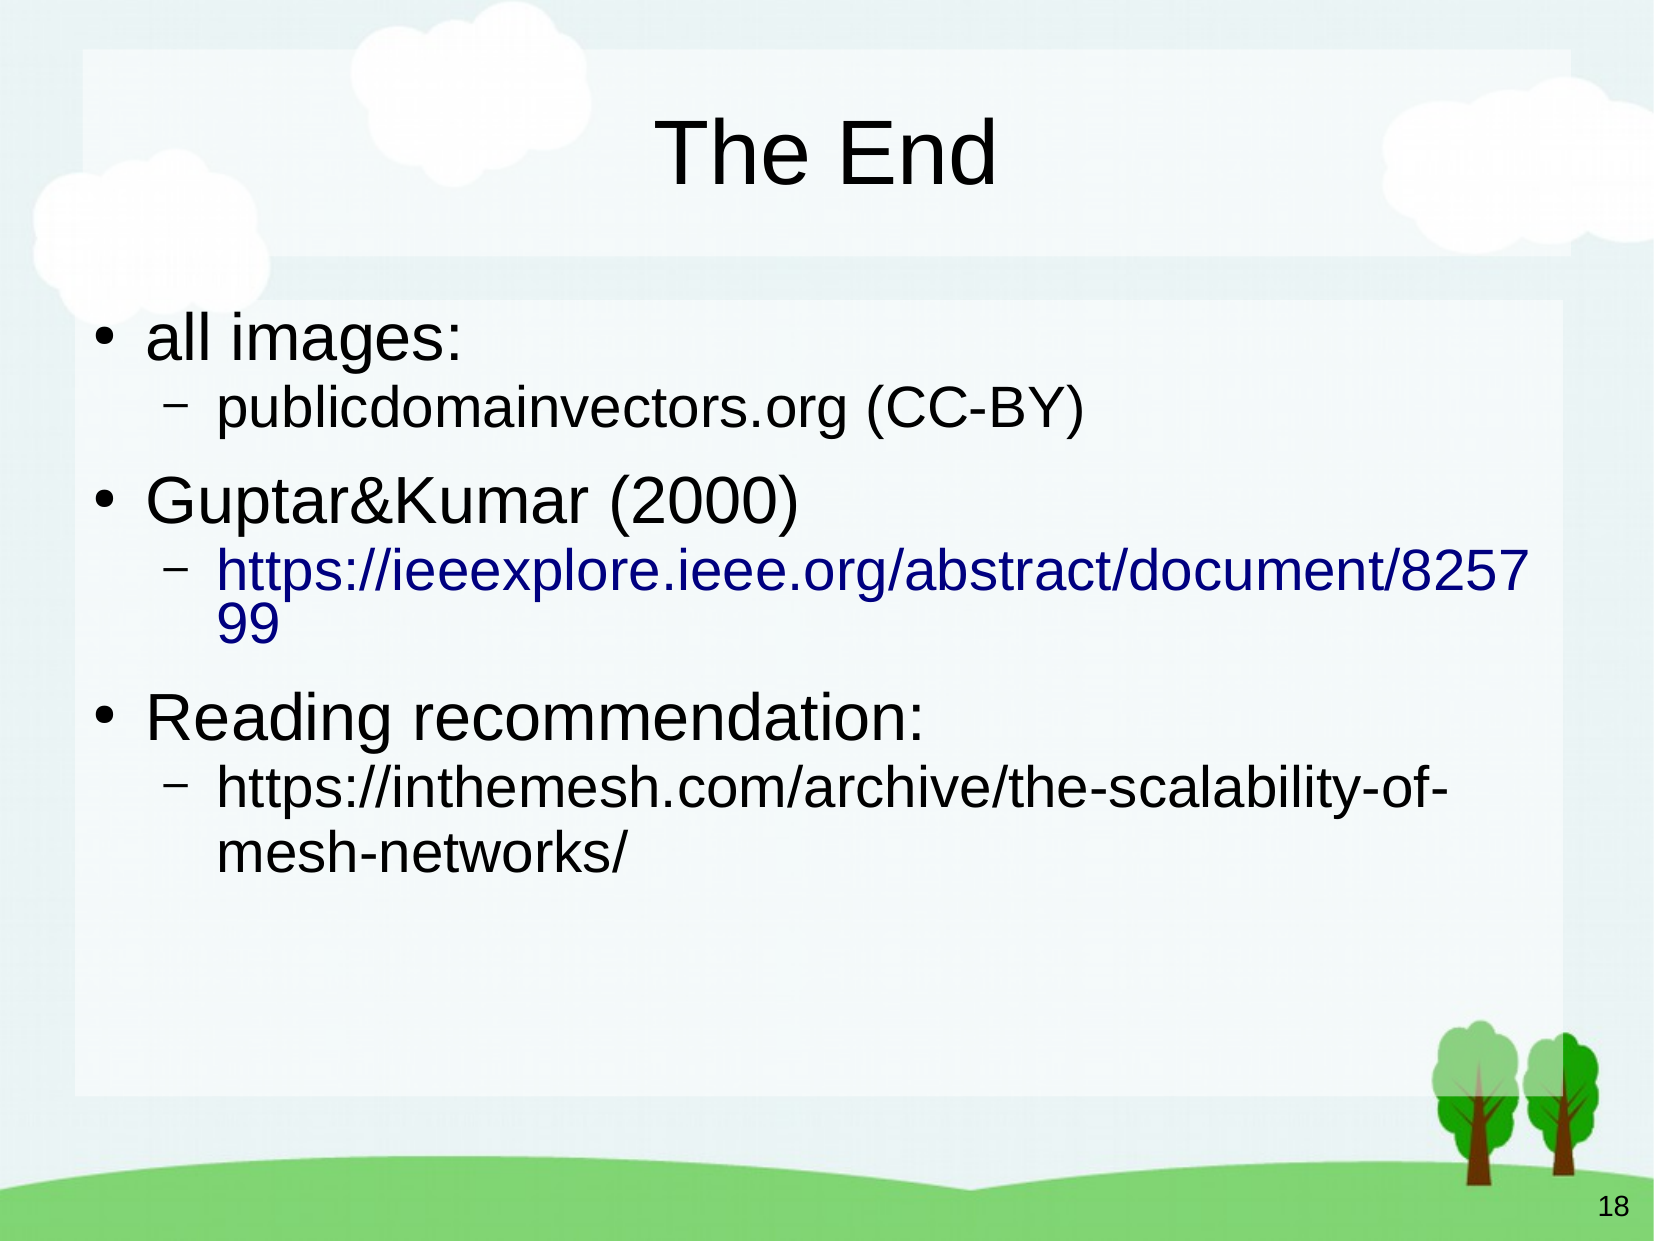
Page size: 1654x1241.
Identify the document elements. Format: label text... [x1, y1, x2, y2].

list all images: publicdomainvectors.org (CC-BY) Guptar&Kumar (2000) https://ieeexplore.ieee.org/abstract/document/825799 Reading recommendation: https://inthemesh.com/archive/the-scalability-of-mesh-networks/ [75, 300, 1564, 1097]
picture [0, 0, 1654, 1241]
title The End [82, 49, 1571, 257]
